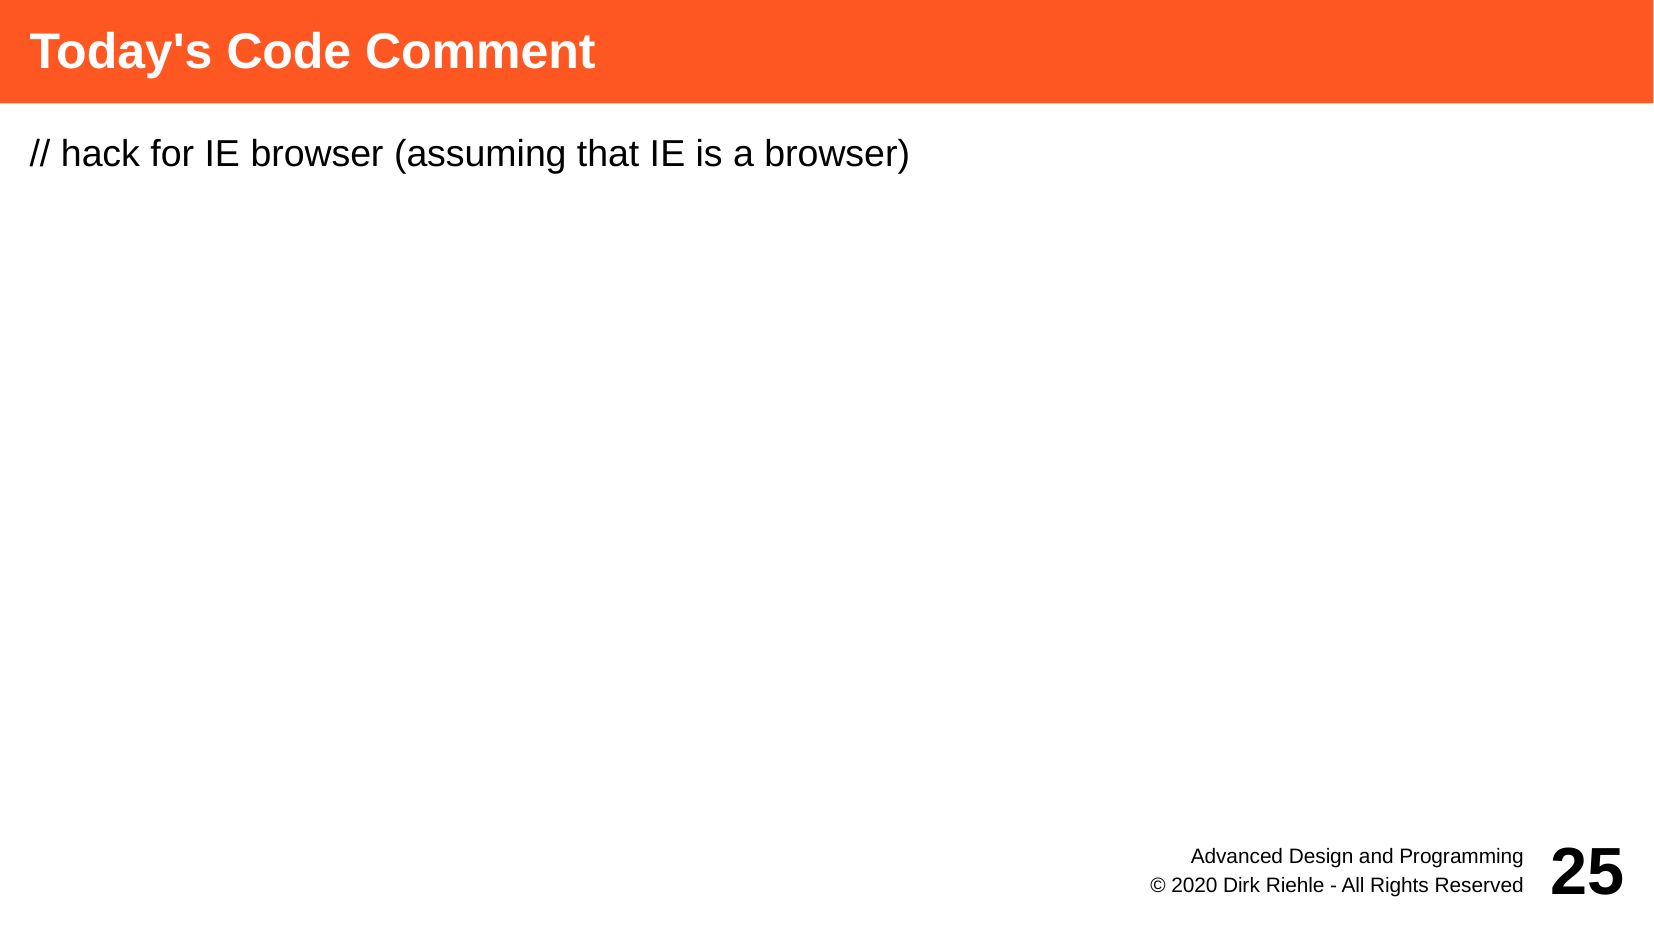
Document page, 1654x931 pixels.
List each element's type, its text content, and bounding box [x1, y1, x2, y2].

list // hack for IE browser (assuming that IE is a browser) [29, 132, 1625, 813]
title Today's Code Comment [0, 0, 1654, 104]
